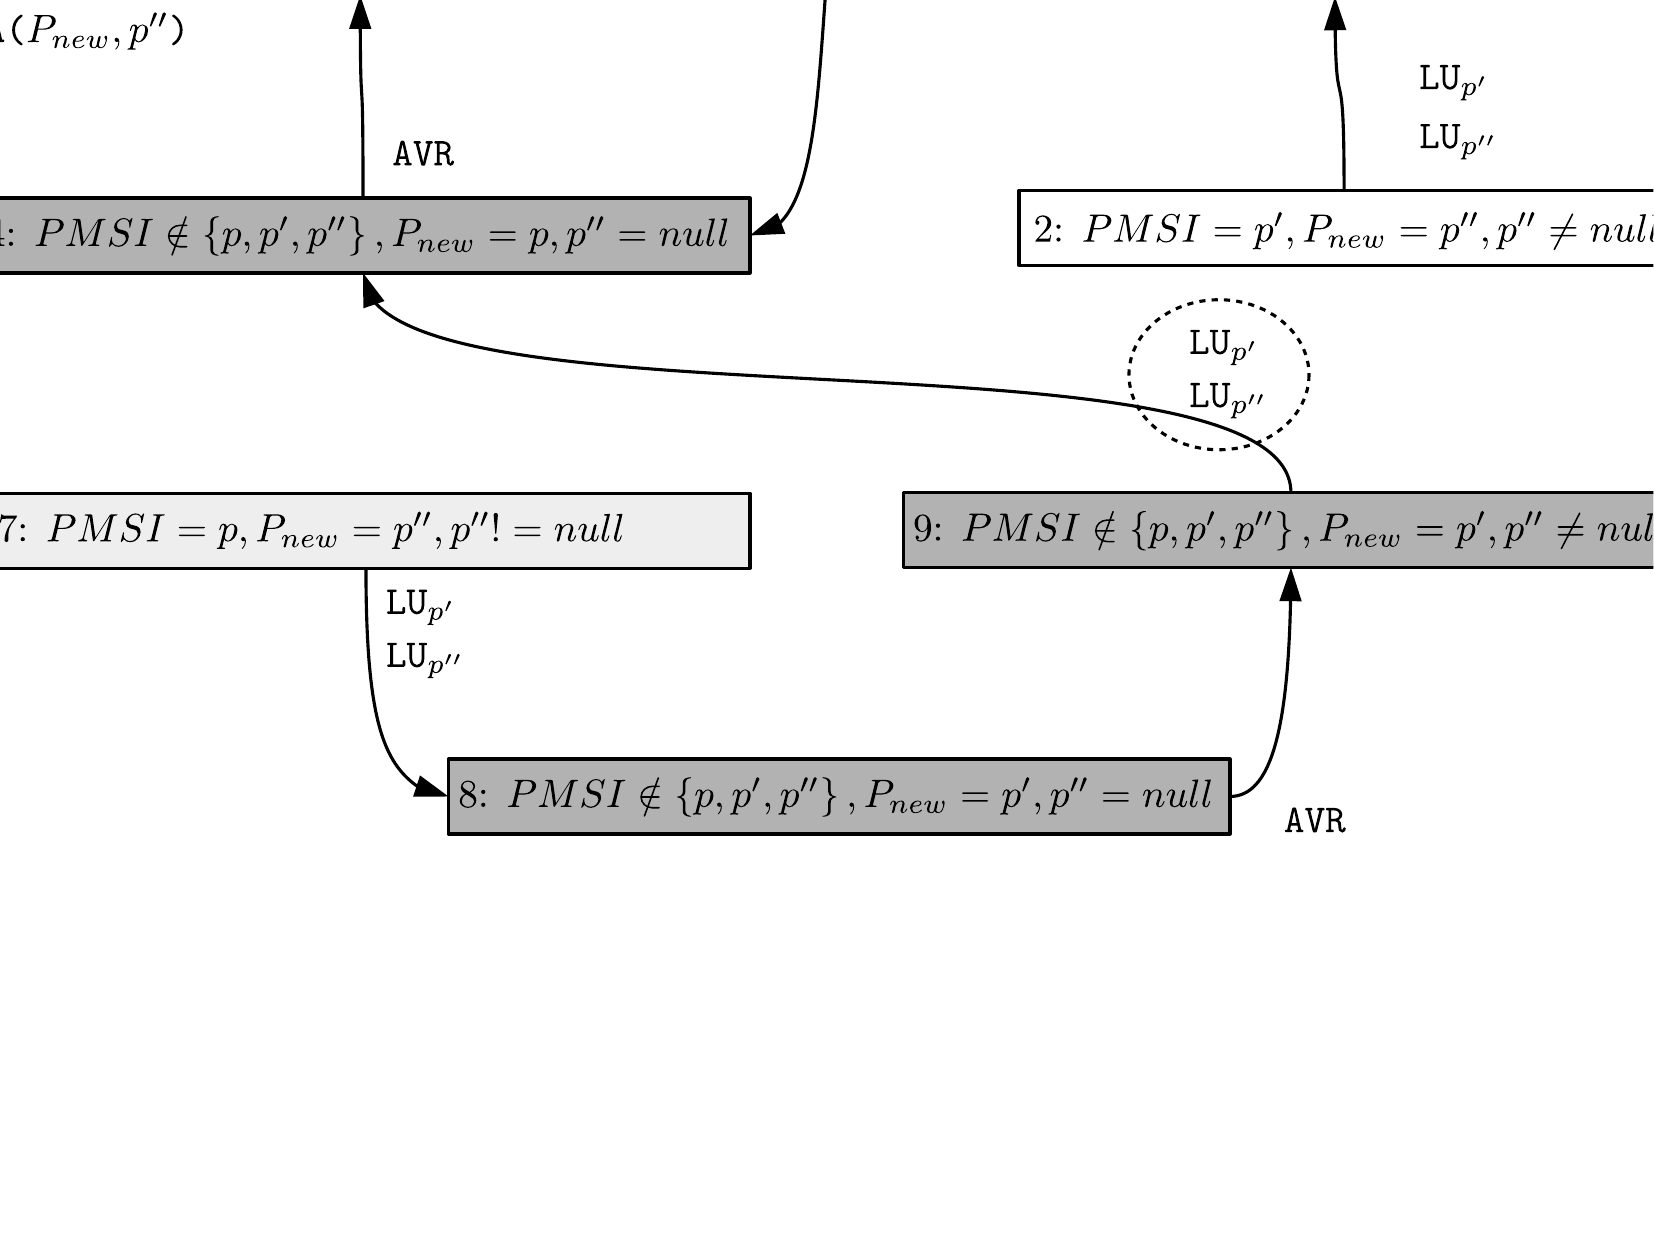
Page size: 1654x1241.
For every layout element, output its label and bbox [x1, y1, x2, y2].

text_box [385, 589, 453, 626]
text_box [1283, 807, 1346, 833]
text_box [0, 197, 751, 273]
text_box [1189, 382, 1265, 419]
text_box [448, 758, 1231, 834]
text_box [0, 493, 751, 569]
text_box [1189, 329, 1256, 366]
text_box [0, 12, 190, 50]
text_box [903, 492, 1654, 568]
text_box [1419, 64, 1486, 101]
text_box [1018, 190, 1654, 266]
text_box [385, 642, 462, 679]
text_box [392, 140, 455, 166]
text_box [1419, 124, 1495, 160]
